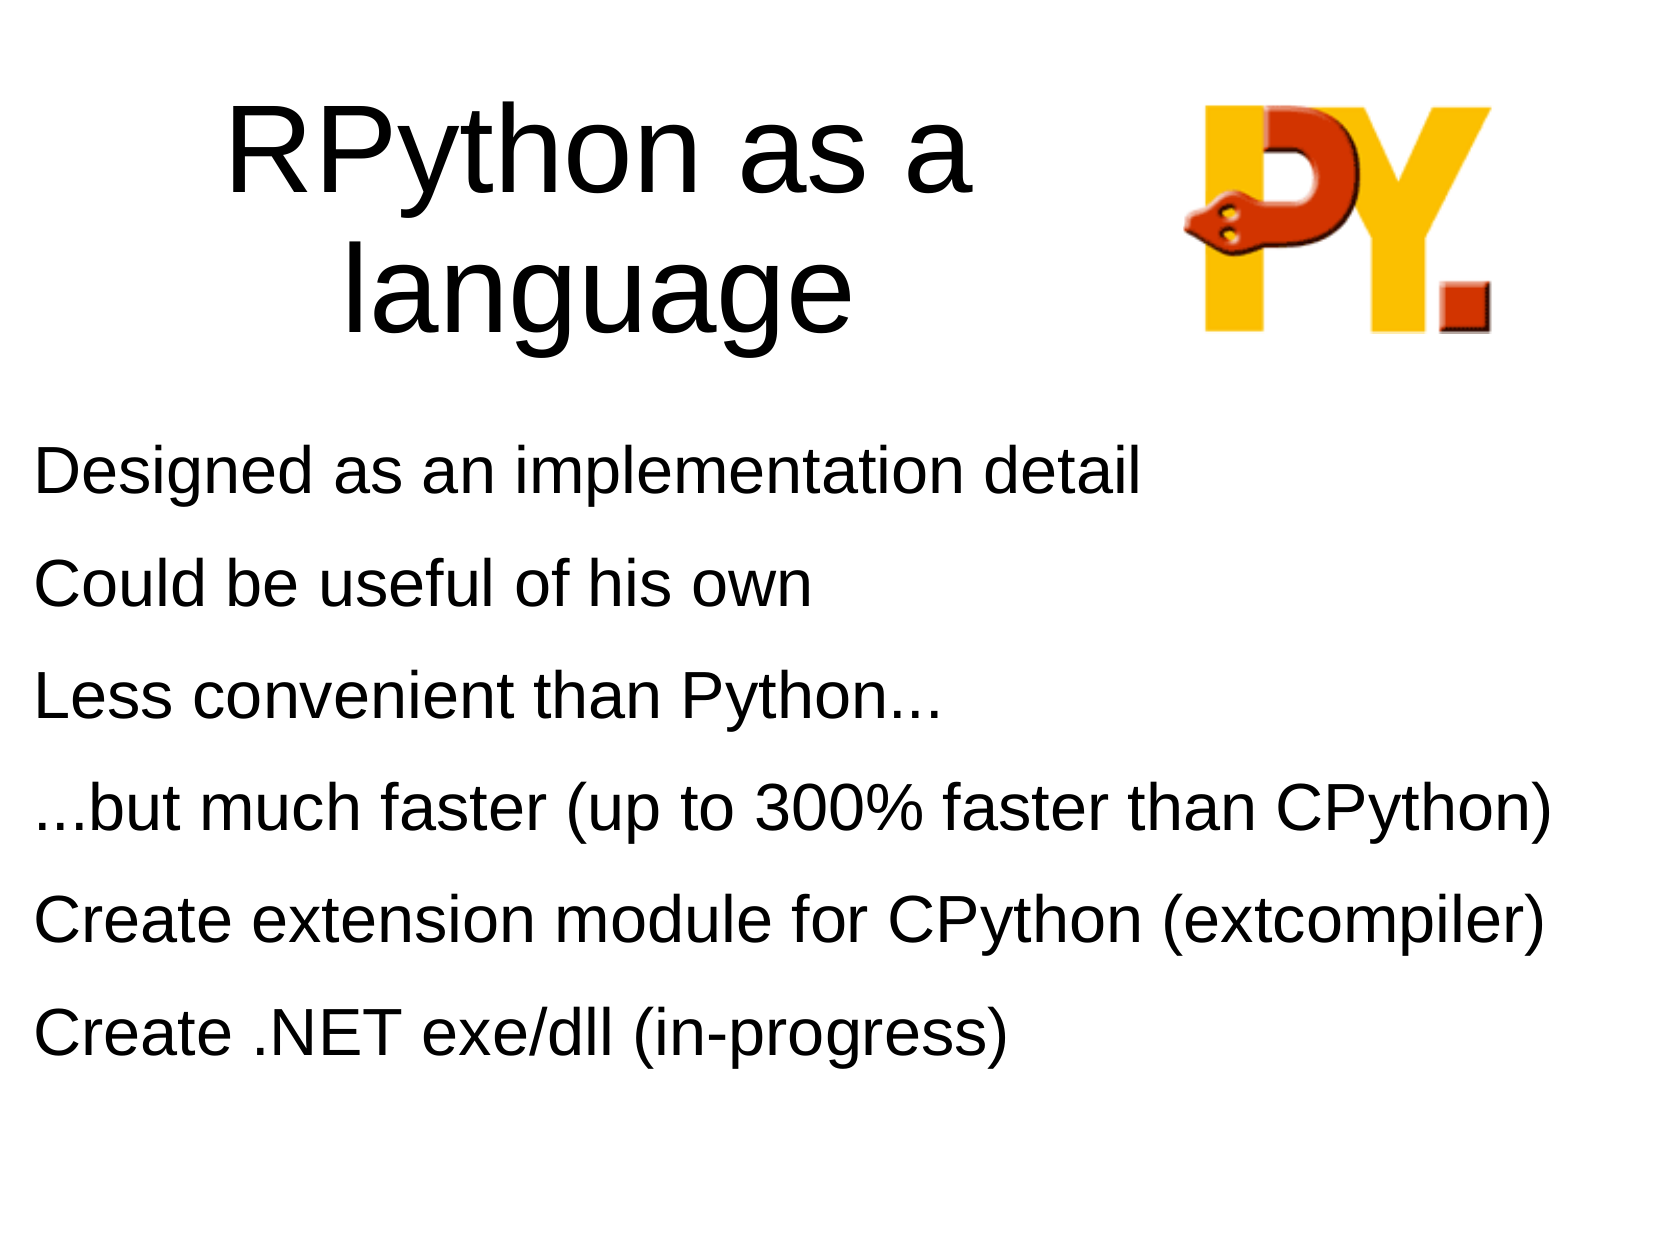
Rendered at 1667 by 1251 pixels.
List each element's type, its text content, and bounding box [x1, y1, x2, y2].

picture [1183, 104, 1494, 334]
list Designed as an implementation detail Could be useful of his own Less convenient than Python... ...but much faster (up to 300% faster than CPython) Create extension module for CPython (extcompiler) Create .NET exe/dll (in-progress) [0, 433, 1667, 1251]
title RPython as a language [37, 0, 1161, 433]
